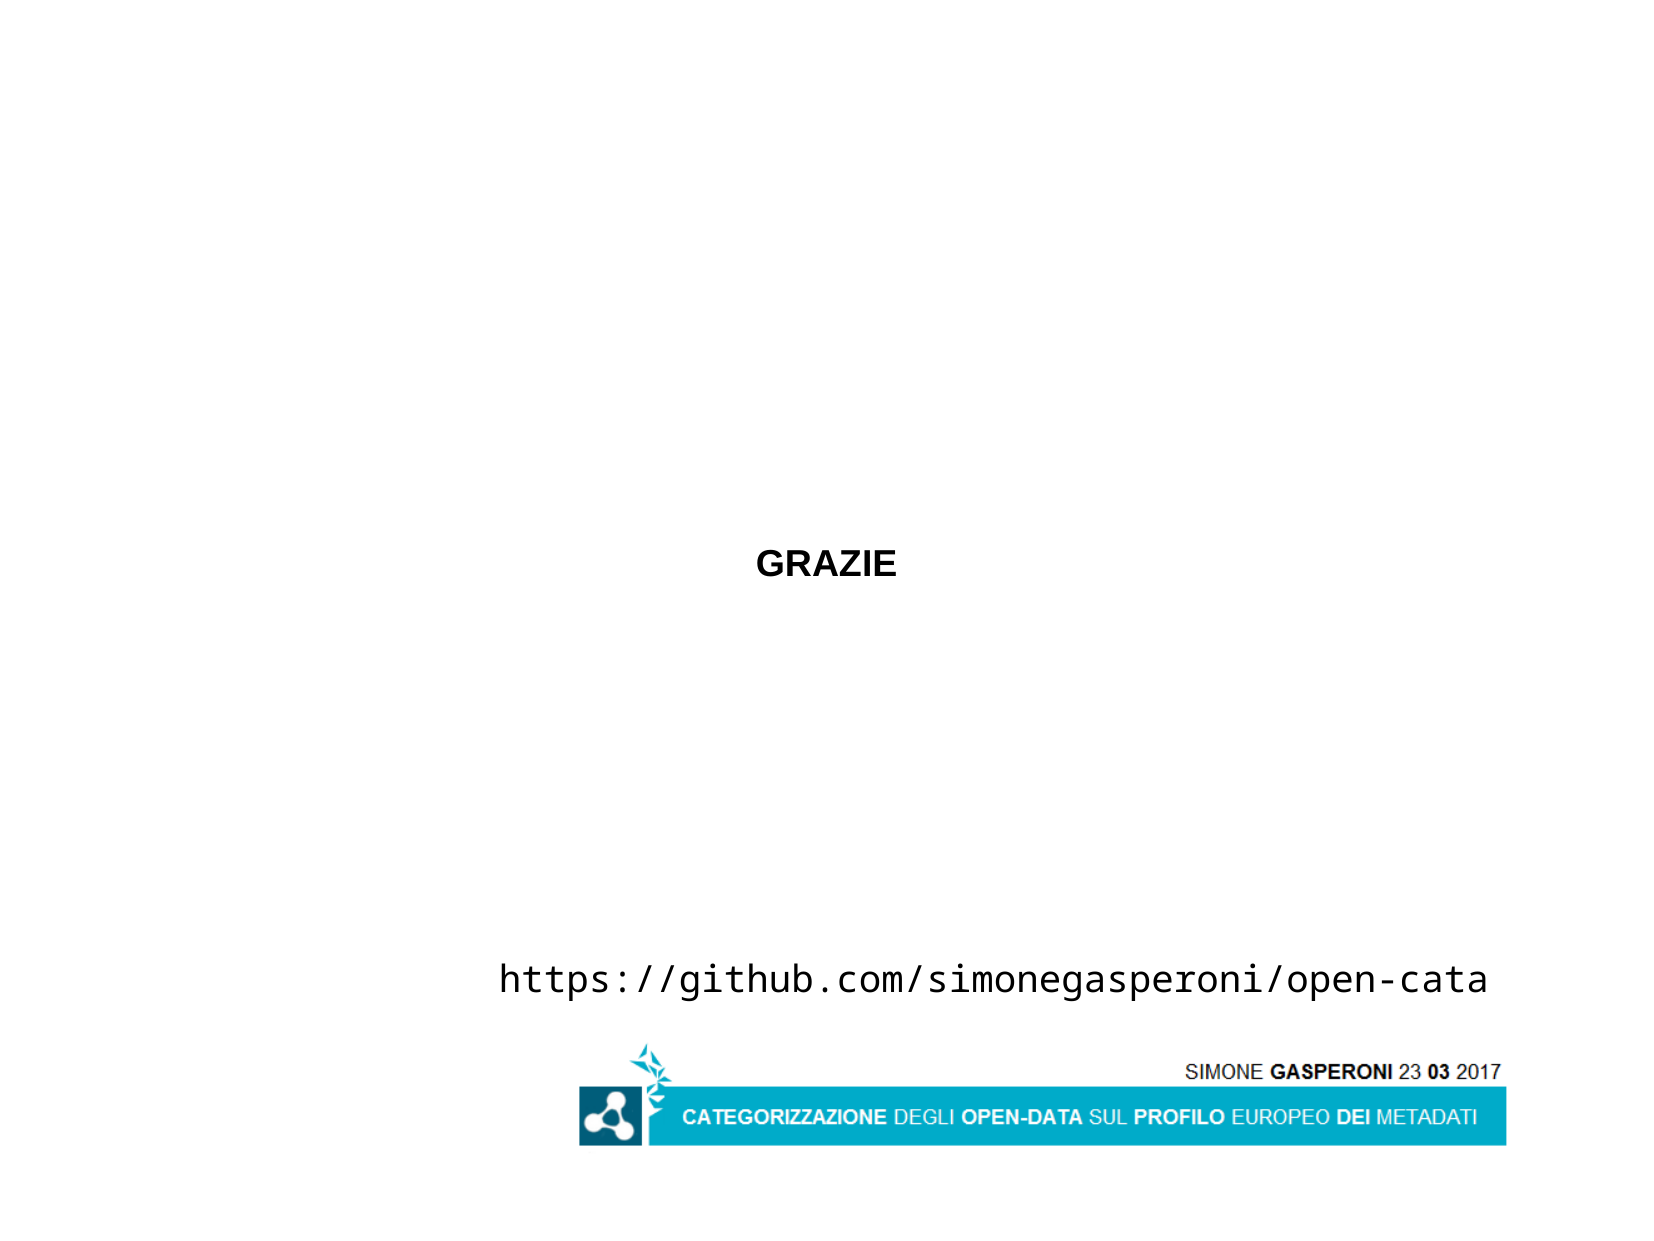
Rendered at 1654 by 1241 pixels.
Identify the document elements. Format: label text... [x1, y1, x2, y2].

picture [557, 1039, 1524, 1157]
text_box https://github.com/simonegasperoni/open-cata [484, 944, 1504, 998]
text_box GRAZIE [0, 492, 1654, 615]
